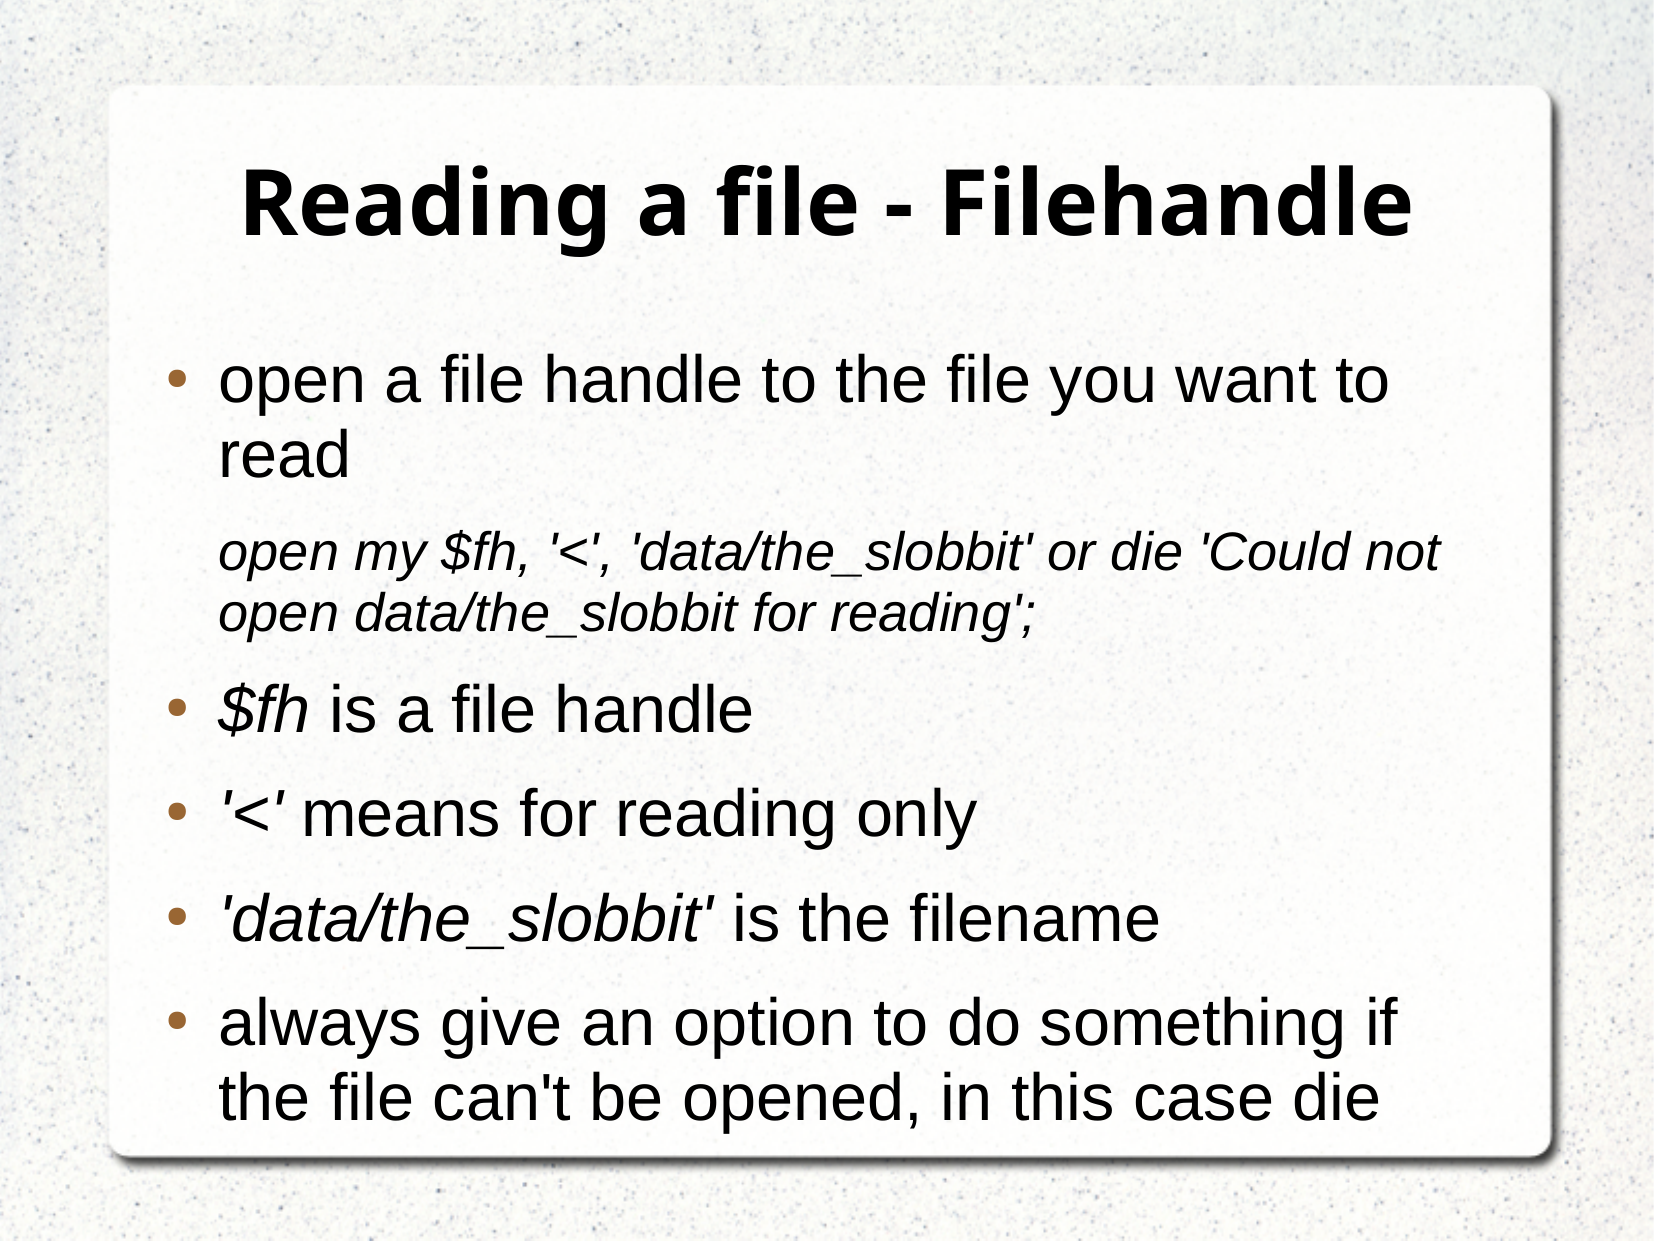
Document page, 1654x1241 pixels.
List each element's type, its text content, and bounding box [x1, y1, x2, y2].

picture [0, 0, 1654, 1241]
title Reading a file - Filehandle [118, 96, 1536, 304]
list open a file handle to the file you want to read open my $fh, '<', 'data/the_slobbit' or die 'Could not open data/the_slobbit for reading'; $fh is a file handle '<' means for reading only 'data/the_slobbit' is the filename always give an option to do something if the file can't be opened, in this case die [147, 342, 1506, 1133]
